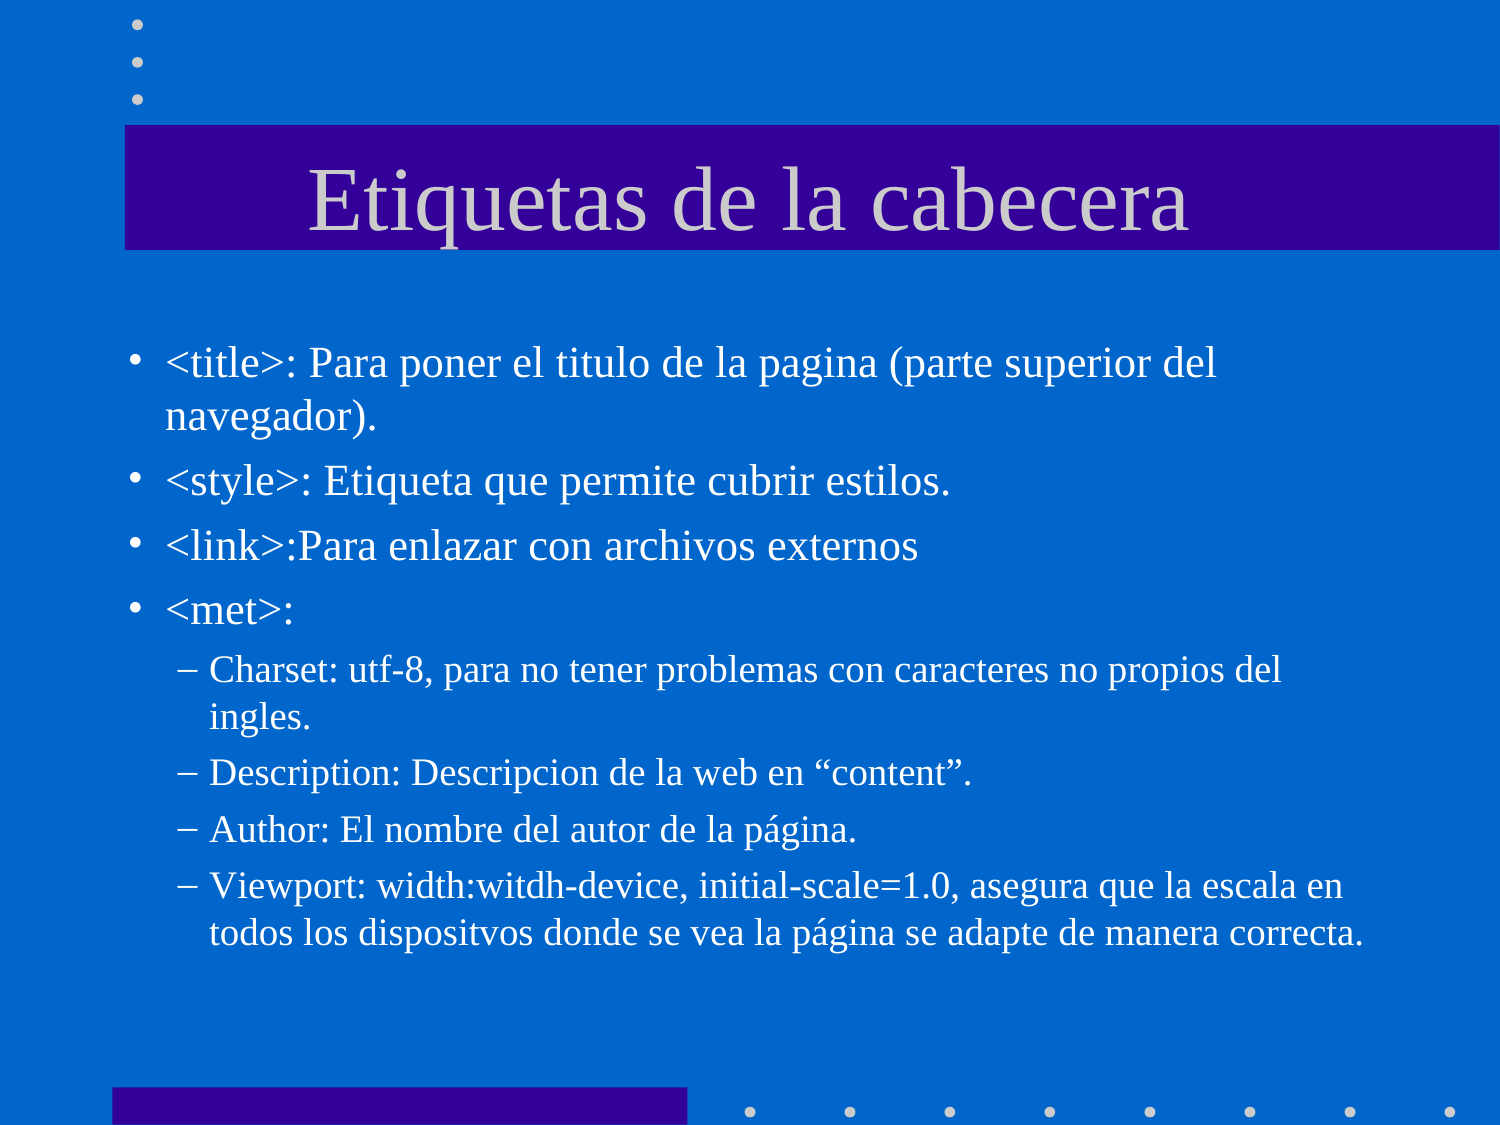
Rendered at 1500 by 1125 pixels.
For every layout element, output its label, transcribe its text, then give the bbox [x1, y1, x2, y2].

title Etiquetas de la cabecera [112, 99, 1388, 288]
list <title>: Para poner el titulo de la pagina (parte superior del navegador). <style>: Etiqueta que permite cubrir estilos. <link>:Para enlazar con archivos externos <met>: Charset: utf-8, para no tener problemas con caracteres no propios del ingles. Description: Descripcion de la web en “content”. Author: El nombre del autor de la página. Viewport: width:witdh-device, initial-scale=1.0, asegura que la escala en todos los dispositvos donde se vea la página se adapte de manera correcta. [112, 324, 1388, 1000]
